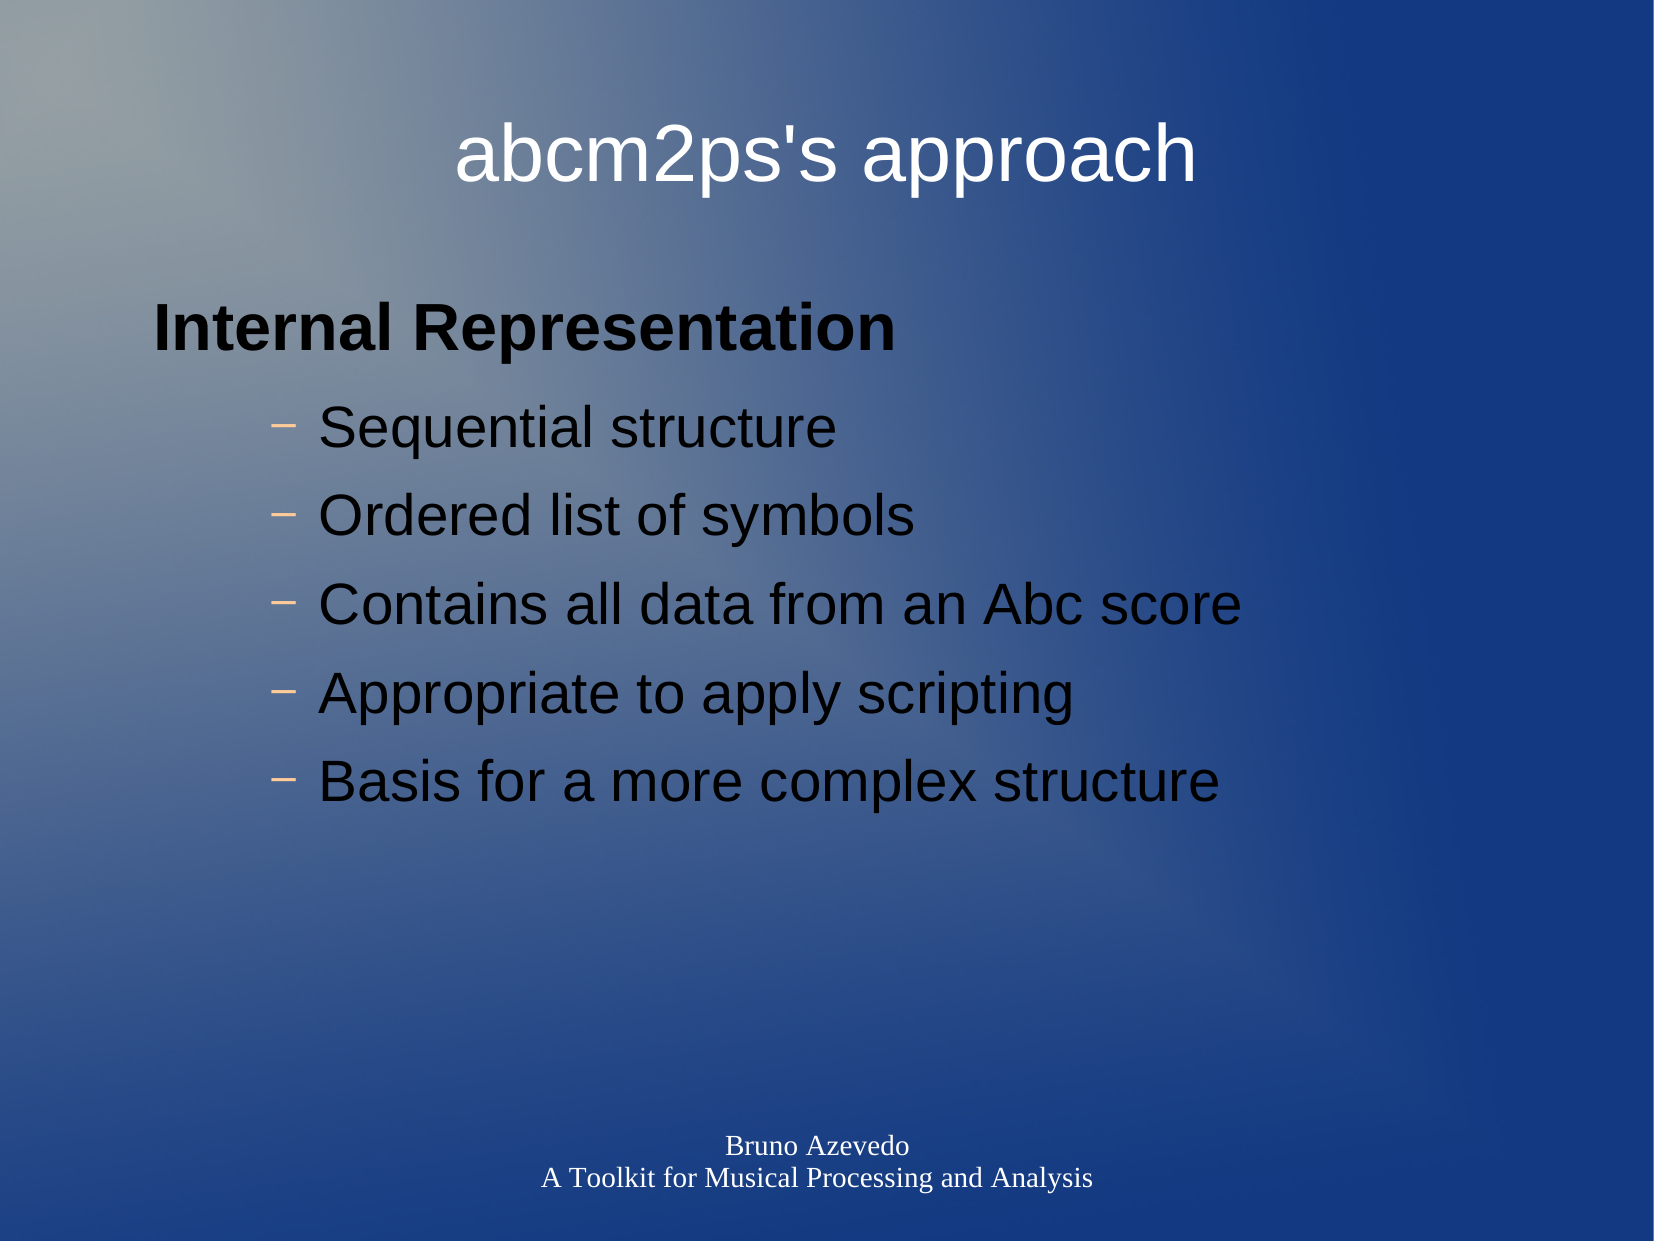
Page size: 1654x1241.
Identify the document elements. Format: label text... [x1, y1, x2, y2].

title abcm2ps's approach [82, 49, 1571, 257]
picture [0, 0, 1654, 1241]
list Internal Representation Sequential structure Ordered list of symbols Contains all data from an Abc score Appropriate to apply scripting Basis for a more complex structure [82, 290, 1571, 1010]
